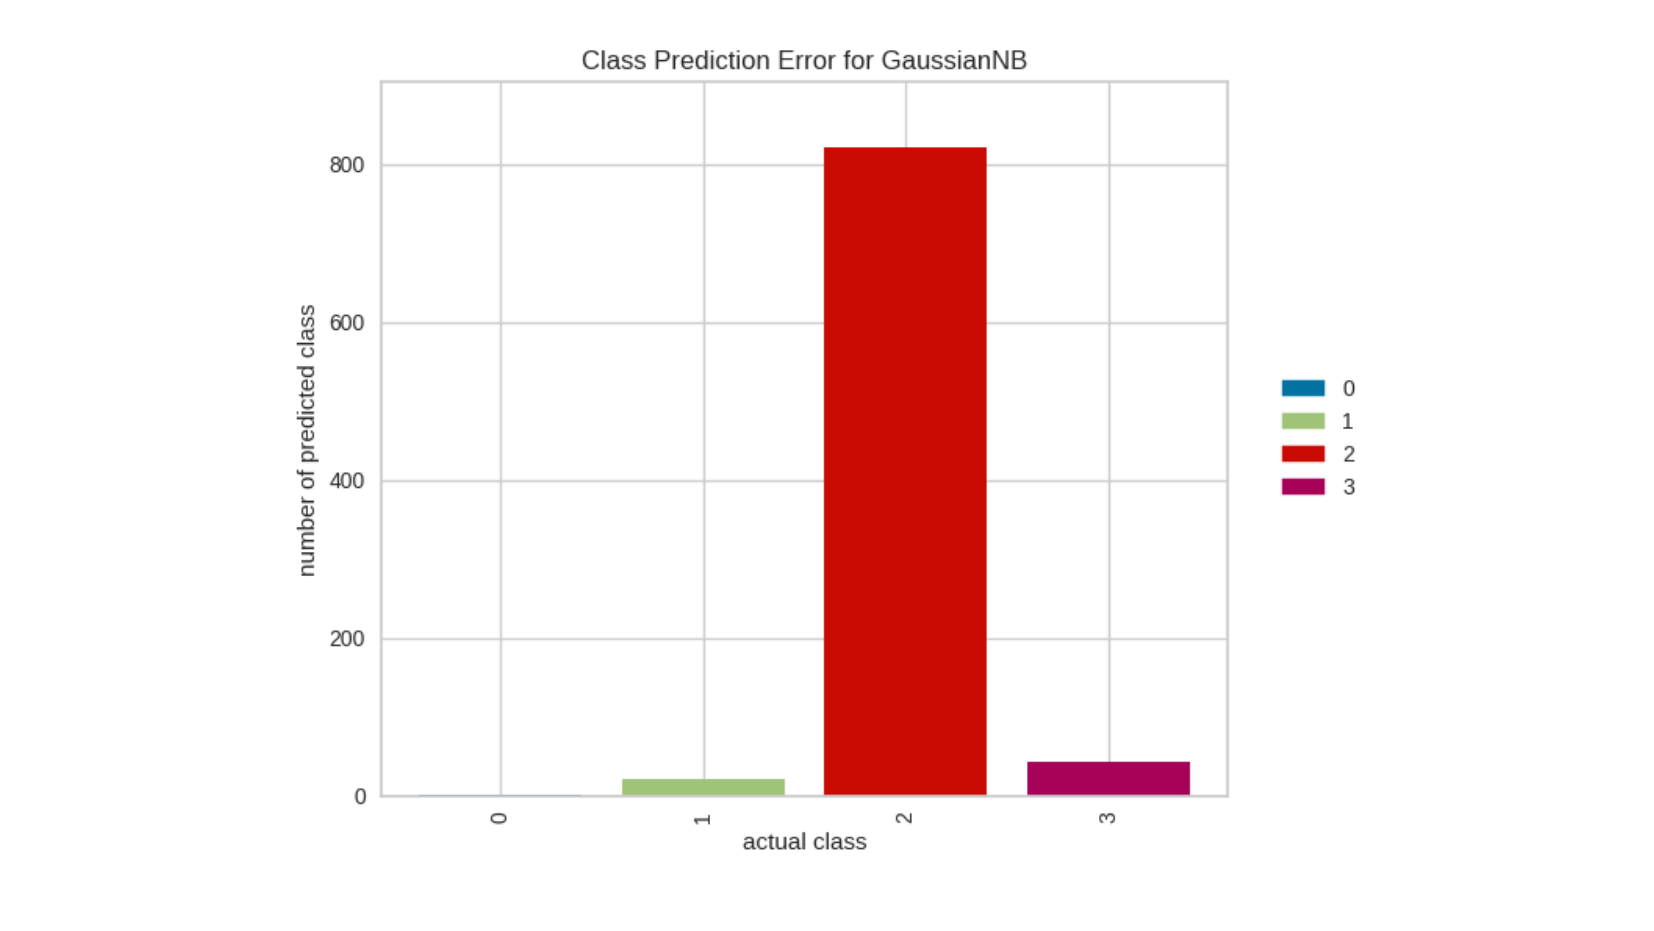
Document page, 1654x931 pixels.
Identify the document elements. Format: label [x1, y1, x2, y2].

picture [283, 35, 1378, 870]
